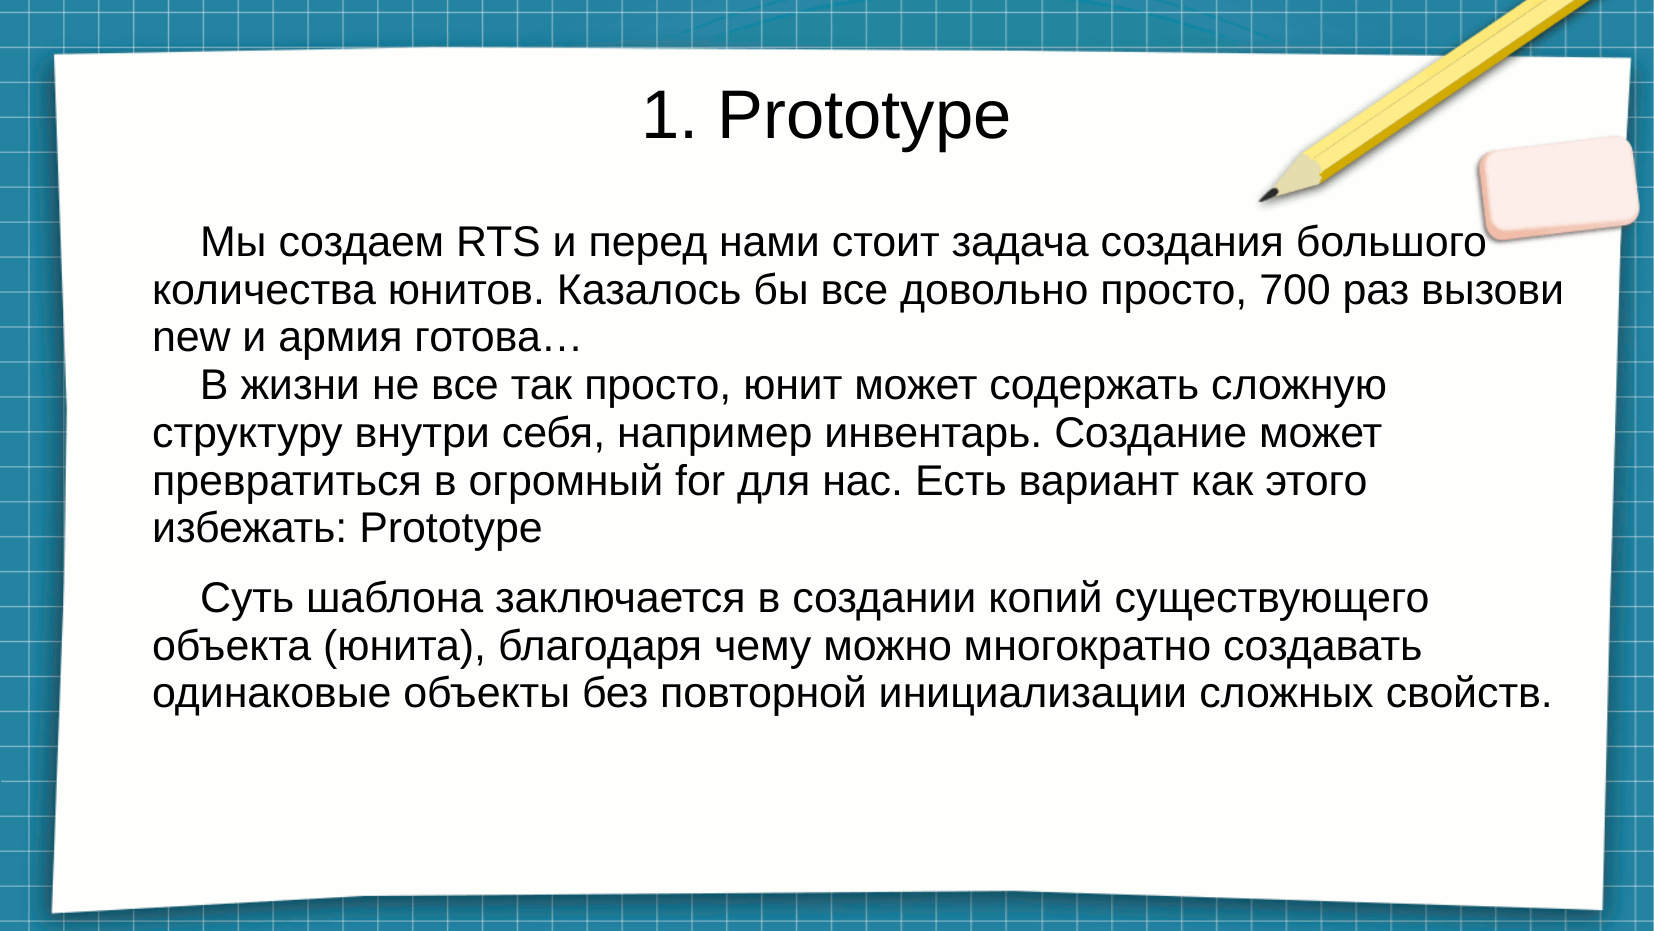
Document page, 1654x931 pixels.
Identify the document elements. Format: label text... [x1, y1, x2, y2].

list Мы создаем RTS и перед нами стоит задача создания большого количества юнитов. Казалось бы все довольно просто, 700 раз вызови new и армия готова… В жизни не все так просто, юнит может содержать сложную структуру внутри себя, например инвентарь. Создание может превратиться в огромный for для нас. Есть вариант как этого избежать: Prototype Суть шаблона заключается в создании копий существующего объекта (юнита), благодаря чему можно многократно создавать одинаковые объекты без повторной инициализации сложных свойств. [82, 217, 1571, 758]
title 1. Prototype [82, 37, 1571, 193]
picture [0, 0, 1654, 931]
